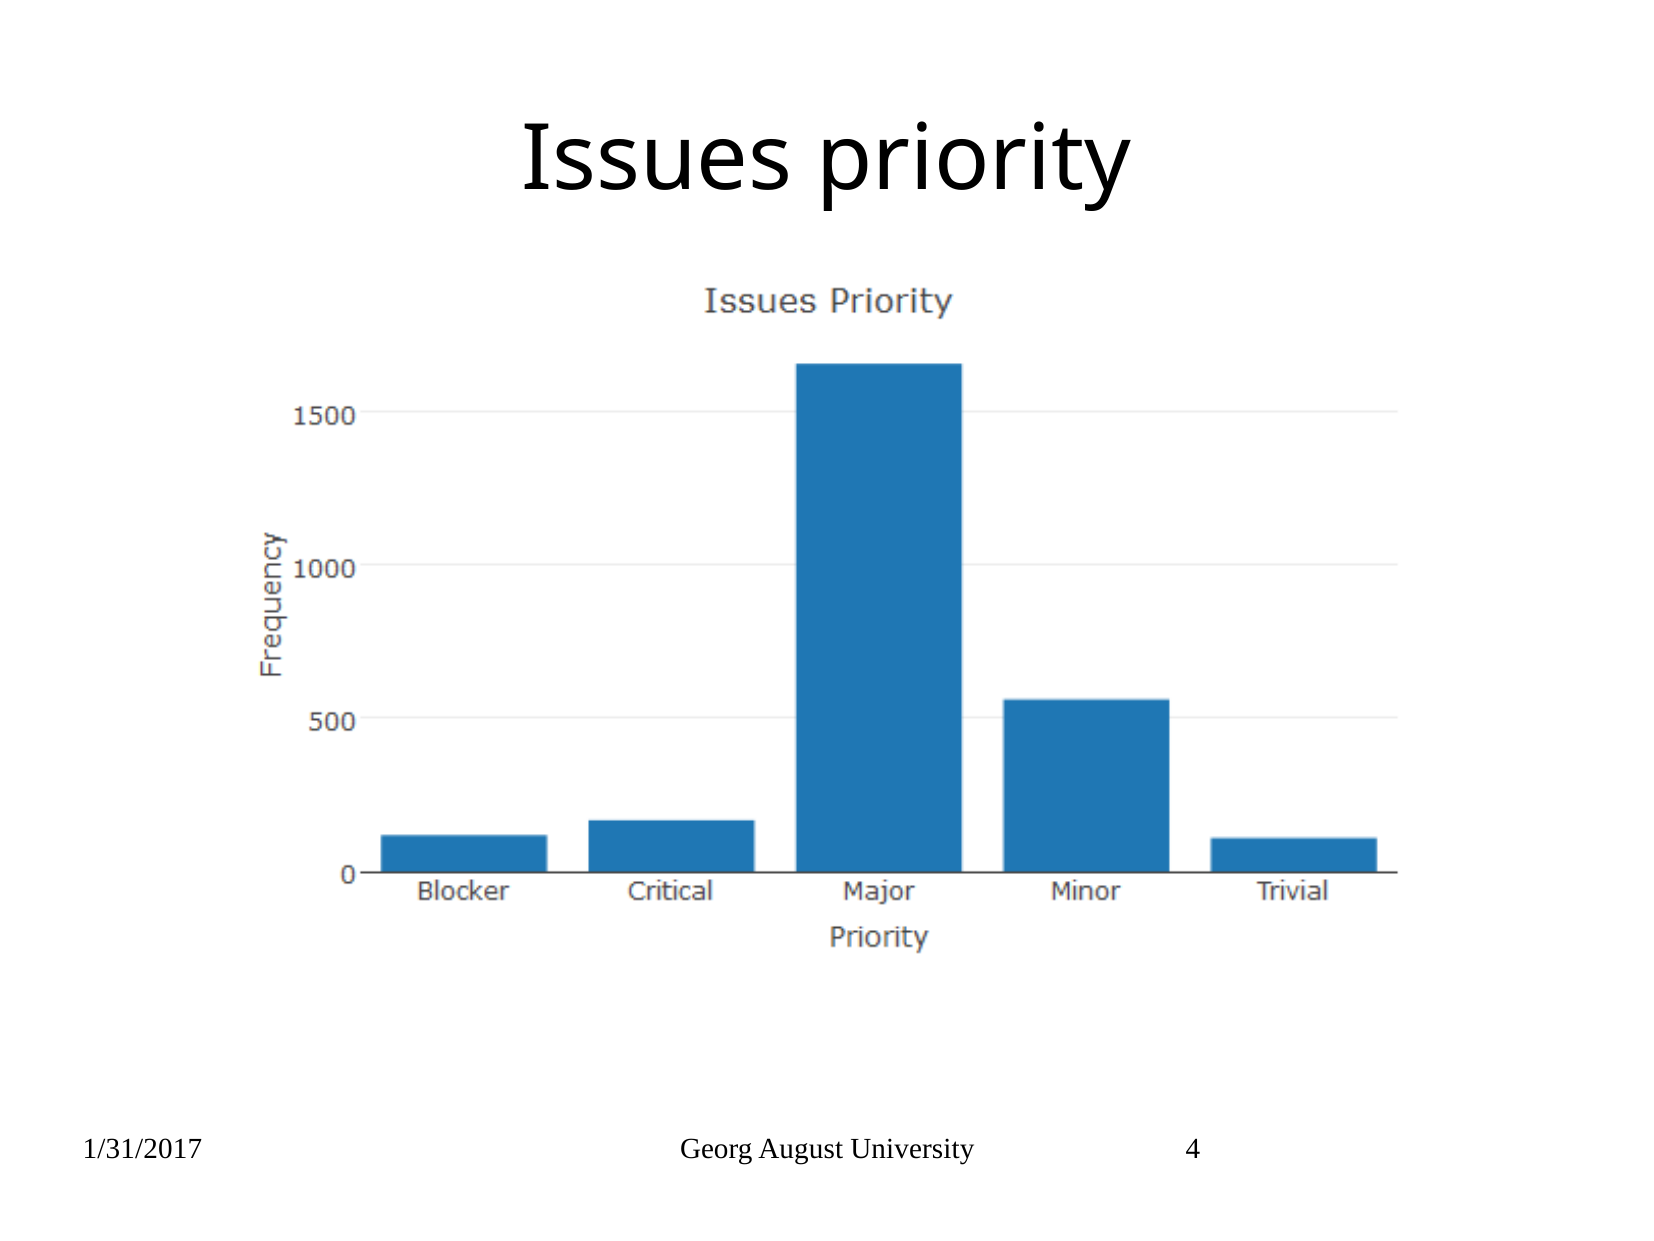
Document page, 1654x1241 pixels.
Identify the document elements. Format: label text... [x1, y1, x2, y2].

text_box 1/31/2017 [82, 1129, 468, 1216]
text_box [1185, 1129, 1571, 1216]
text_box Georg August University [565, 1129, 1090, 1216]
picture [208, 256, 1445, 980]
title Issues priority [82, 49, 1571, 257]
